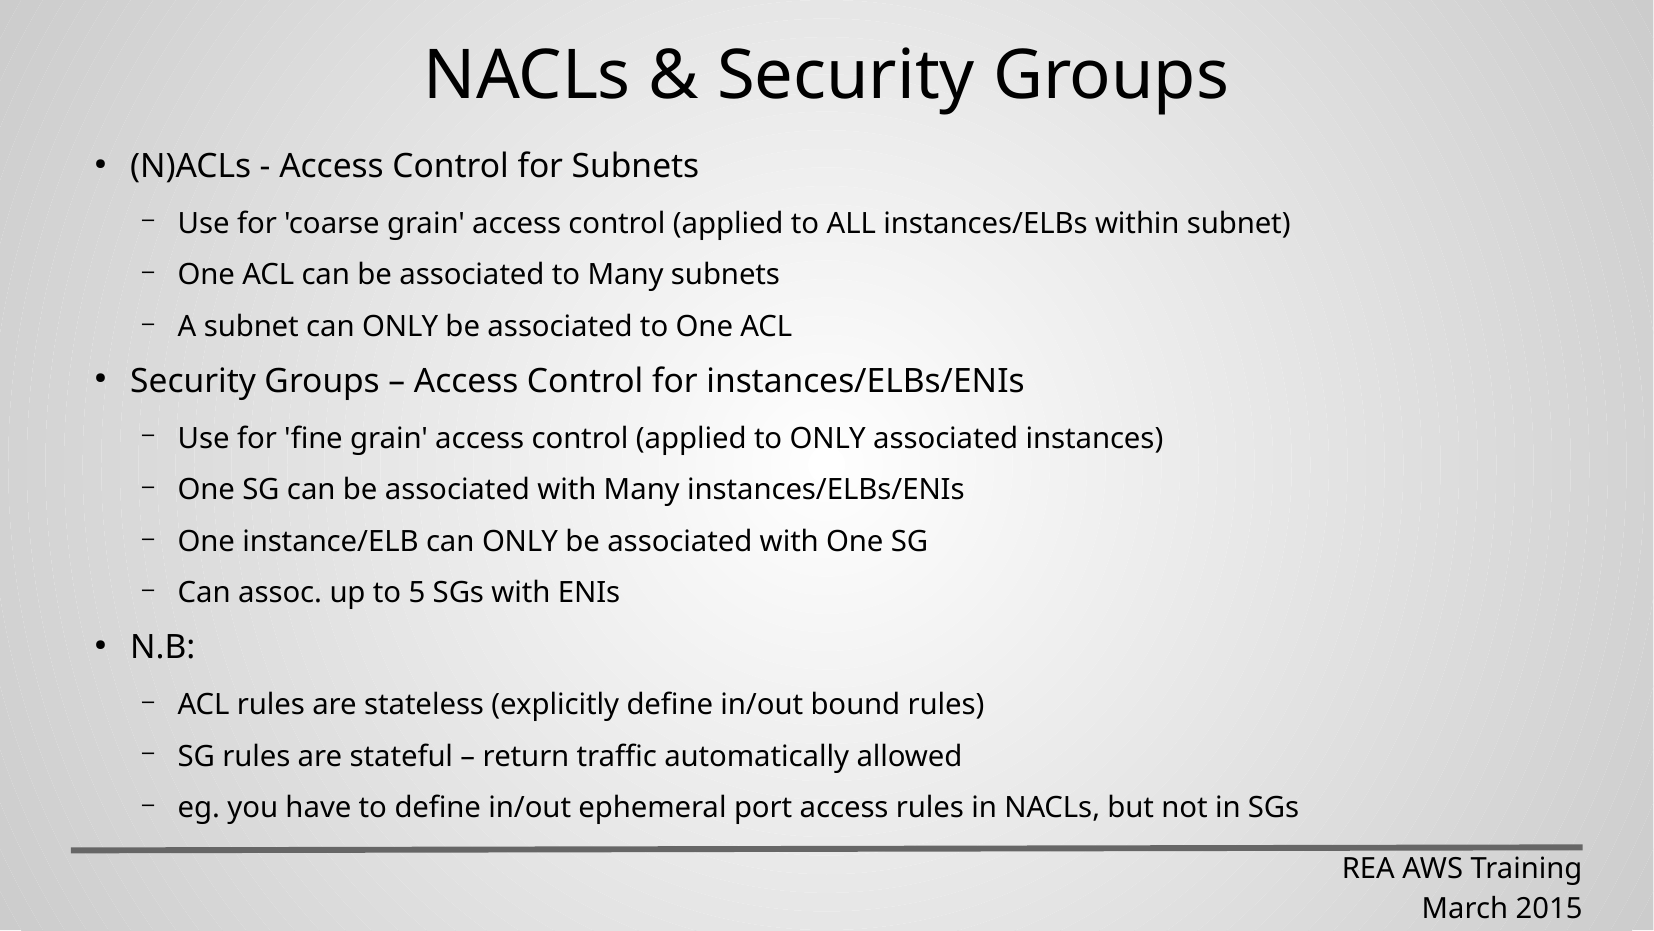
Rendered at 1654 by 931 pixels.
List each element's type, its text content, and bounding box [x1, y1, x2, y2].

title NACLs & Security Groups [82, 25, 1571, 119]
list (N)ACLs - Access Control for Subnets Use for 'coarse grain' access control (applied to ALL instances/ELBs within subnet) One ACL can be associated to Many subnets A subnet can ONLY be associated to One ACL Security Groups – Access Control for instances/ELBs/ENIs Use for 'fine grain' access control (applied to ONLY associated instances) One SG can be associated with Many instances/ELBs/ENIs One instance/ELB can ONLY be associated with One SG Can assoc. up to 5 SGs with ENIs N.B: ACL rules are stateless (explicitly define in/out bound rules) SG rules are stateful – return traffic automatically allowed eg. you have to define in/out ephemeral port access rules in NACLs, but not in SGs [82, 141, 1571, 827]
